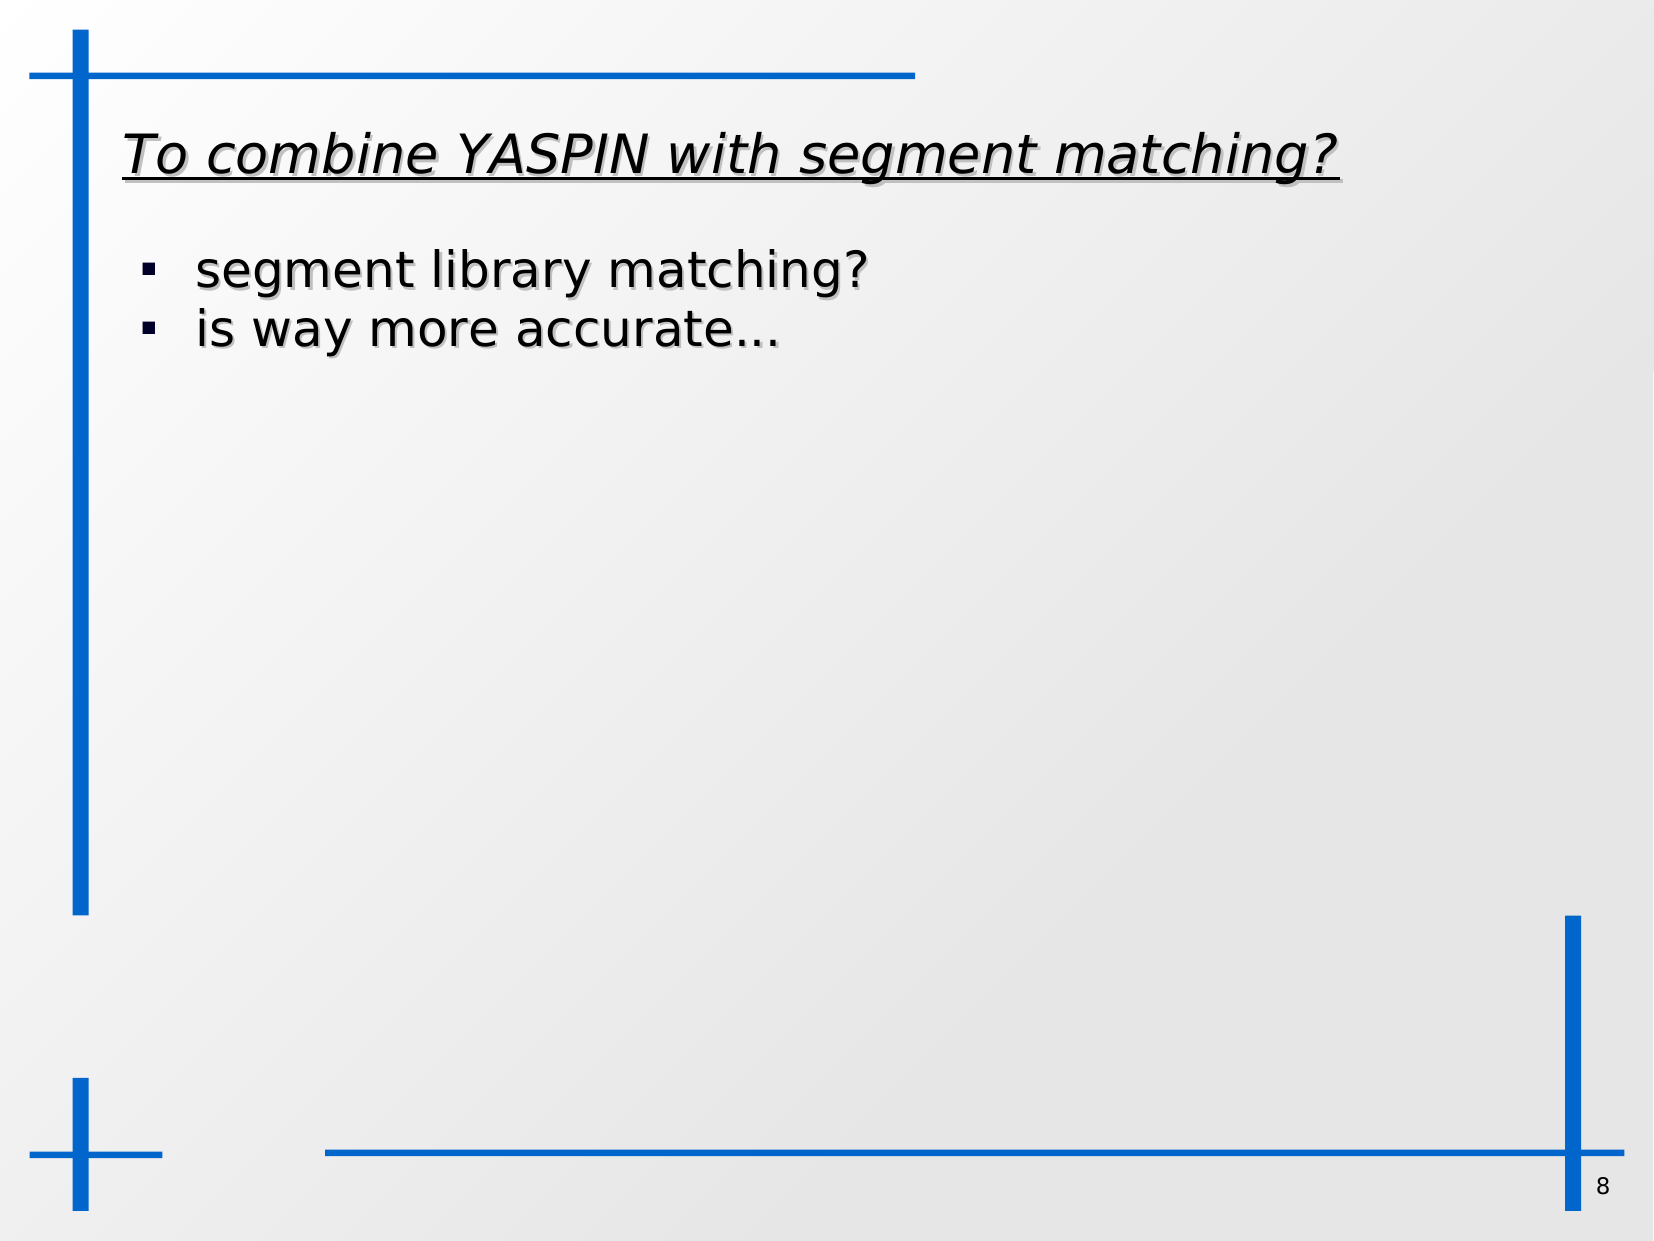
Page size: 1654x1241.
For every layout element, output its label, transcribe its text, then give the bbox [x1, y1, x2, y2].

list segment library matching? is way more accurate... [124, 241, 1526, 1133]
title To combine YASPIN with segment matching? [122, 91, 1524, 219]
